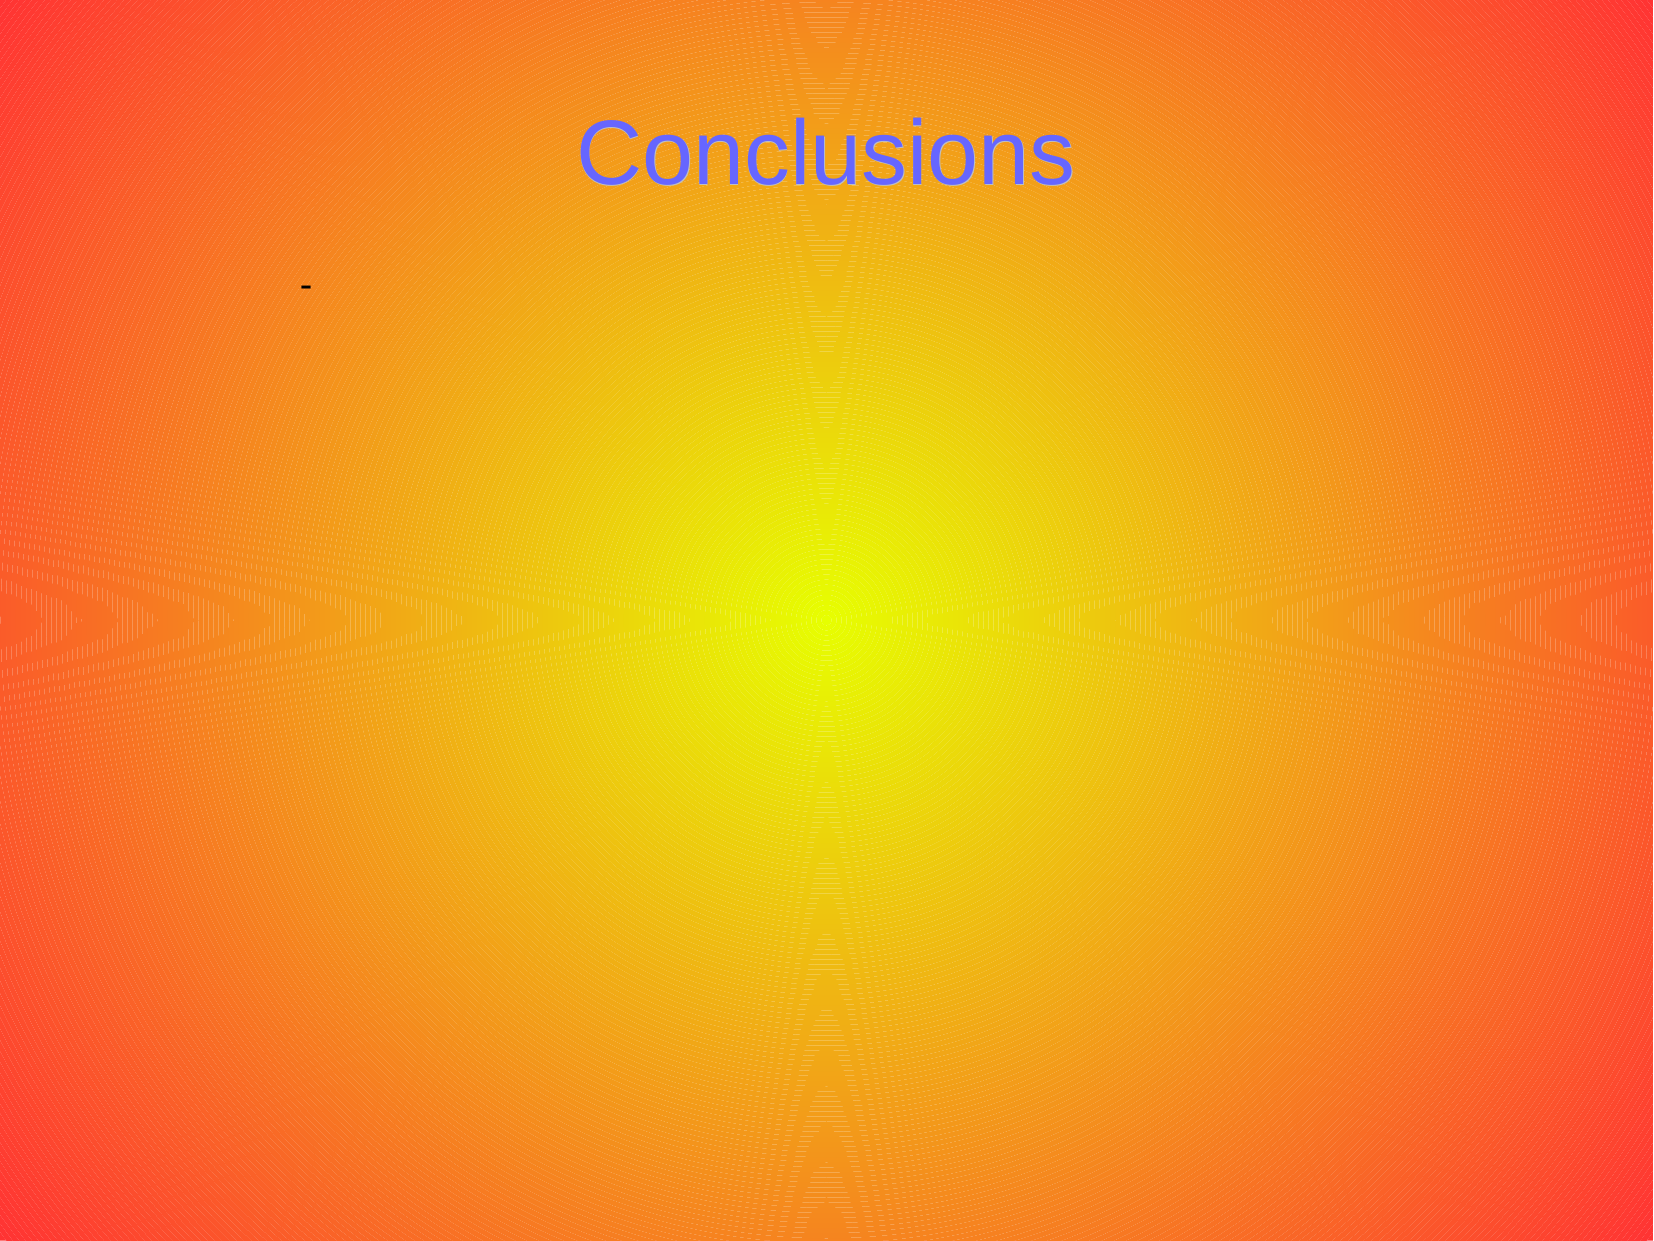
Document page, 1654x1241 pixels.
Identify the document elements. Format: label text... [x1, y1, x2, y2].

text_box - [285, 256, 1381, 986]
title Conclusions [82, 49, 1571, 257]
